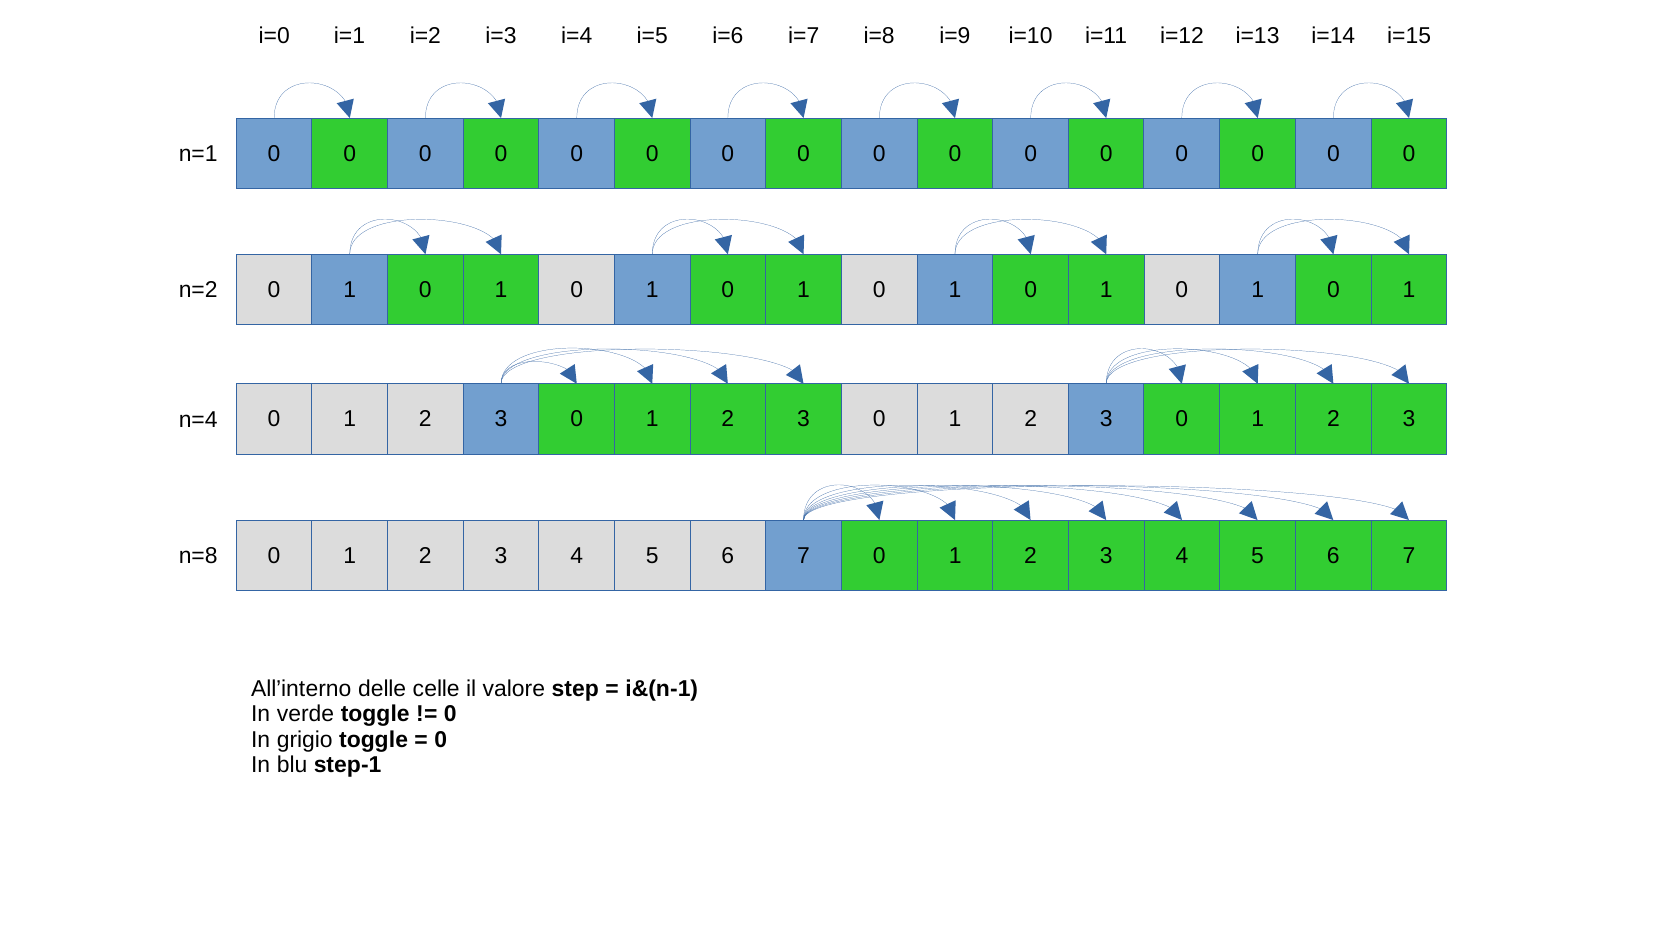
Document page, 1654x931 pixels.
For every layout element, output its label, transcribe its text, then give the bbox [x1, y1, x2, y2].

text_box 0 [387, 254, 463, 325]
text_box 0 [1295, 254, 1371, 325]
text_box i=12 [1144, 0, 1219, 71]
text_box 0 [311, 118, 387, 189]
text_box 1 [1068, 254, 1145, 325]
text_box 0 [841, 118, 917, 189]
text_box i=8 [841, 0, 917, 71]
text_box 2 [1295, 383, 1371, 455]
text_box i=3 [463, 0, 538, 71]
text_box i=0 [236, 0, 311, 71]
text_box 0 [992, 118, 1068, 189]
text_box 0 [841, 254, 917, 325]
text_box n=8 [160, 520, 237, 591]
text_box 1 [614, 383, 690, 455]
text_box i=5 [614, 0, 690, 71]
text_box 0 [690, 118, 765, 189]
text_box 0 [538, 254, 614, 325]
text_box 3 [1371, 383, 1447, 455]
text_box 1 [917, 520, 992, 591]
text_box 0 [614, 118, 690, 189]
text_box 3 [463, 520, 538, 591]
text_box 2 [992, 520, 1068, 591]
text_box 2 [690, 383, 765, 455]
text_box 3 [765, 383, 841, 455]
text_box n=4 [160, 383, 237, 455]
text_box 4 [538, 520, 614, 591]
text_box 1 [1219, 383, 1295, 455]
text_box i=2 [387, 0, 463, 71]
text_box 5 [614, 520, 690, 591]
text_box 7 [1371, 520, 1447, 591]
text_box i=11 [1068, 0, 1144, 71]
text_box 0 [538, 383, 614, 455]
text_box 2 [387, 520, 463, 591]
text_box 0 [1219, 118, 1295, 189]
text_box 2 [387, 383, 463, 455]
text_box 0 [237, 383, 311, 455]
text_box 0 [841, 520, 917, 591]
text_box i=13 [1219, 0, 1295, 71]
text_box 7 [765, 520, 841, 591]
text_box 1 [1219, 254, 1295, 325]
text_box 3 [1068, 520, 1144, 591]
text_box 2 [992, 383, 1068, 455]
text_box 1 [614, 254, 690, 325]
text_box i=10 [992, 0, 1068, 71]
text_box i=15 [1371, 0, 1447, 71]
text_box 0 [1068, 118, 1143, 189]
text_box 0 [917, 118, 992, 189]
text_box n=2 [160, 254, 237, 325]
text_box 0 [1143, 118, 1219, 189]
text_box i=7 [765, 0, 841, 71]
text_box 1 [311, 383, 387, 455]
text_box 4 [1144, 520, 1219, 591]
text_box 0 [1371, 118, 1447, 189]
text_box 0 [463, 118, 538, 189]
text_box 0 [237, 254, 311, 325]
text_box 0 [1145, 254, 1219, 325]
text_box 1 [917, 383, 992, 455]
text_box i=6 [690, 0, 765, 71]
text_box i=4 [538, 0, 614, 71]
text_box 0 [237, 118, 311, 189]
text_box 1 [917, 254, 992, 325]
text_box 6 [690, 520, 765, 591]
text_box 0 [690, 254, 765, 325]
text_box 0 [1143, 383, 1219, 455]
text_box 0 [1295, 118, 1371, 189]
text_box 1 [765, 254, 841, 325]
text_box 1 [463, 254, 538, 325]
text_box 3 [1068, 383, 1143, 455]
text_box 0 [841, 383, 917, 455]
text_box 5 [1219, 520, 1295, 591]
text_box i=9 [917, 0, 992, 71]
text_box 1 [311, 520, 387, 591]
text_box i=14 [1295, 0, 1371, 71]
text_box 0 [992, 254, 1068, 325]
text_box 1 [1371, 254, 1447, 325]
text_box 3 [463, 383, 538, 455]
text_box All’interno delle celle il valore step = i&(n-1) In verde toggle != 0 In grigio toggle = 0 In blu step-1 [236, 668, 768, 786]
text_box 1 [311, 254, 387, 325]
text_box 0 [538, 118, 614, 189]
text_box n=1 [160, 118, 237, 189]
text_box 6 [1295, 520, 1371, 591]
text_box 0 [387, 118, 463, 189]
text_box i=1 [311, 0, 387, 71]
text_box 0 [765, 118, 841, 189]
text_box 0 [237, 520, 311, 591]
